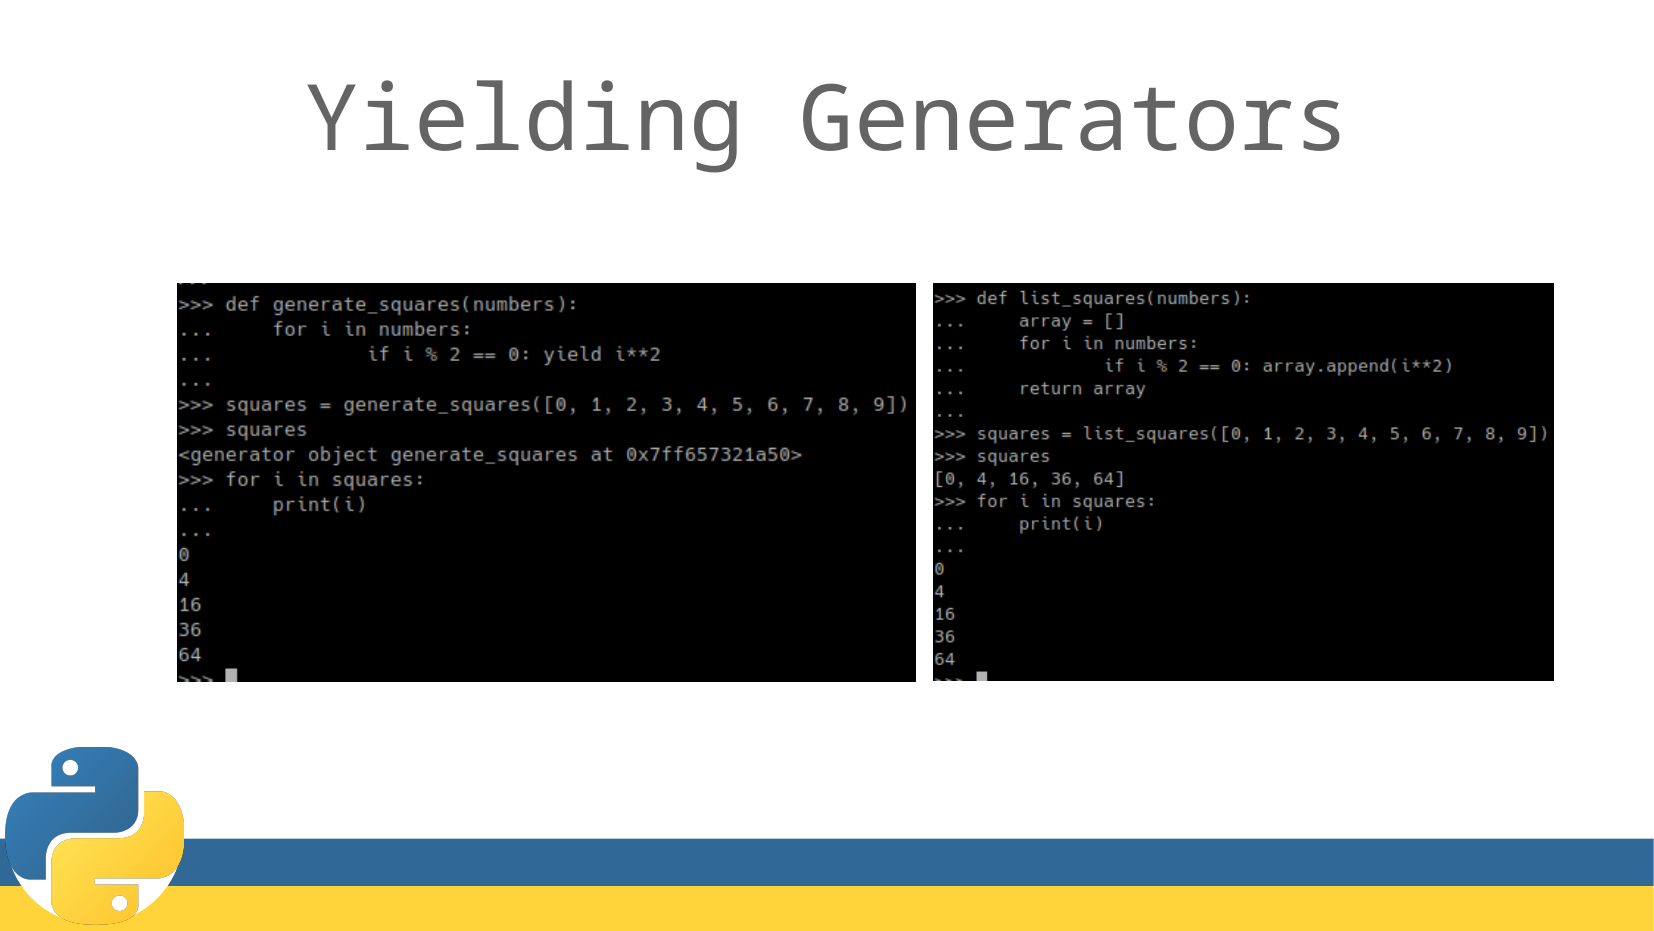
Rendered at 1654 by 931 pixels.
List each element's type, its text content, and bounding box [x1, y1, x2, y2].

title Yielding Generators [82, 37, 1571, 193]
picture [177, 283, 916, 682]
picture [5, 747, 184, 925]
picture [933, 283, 1554, 681]
